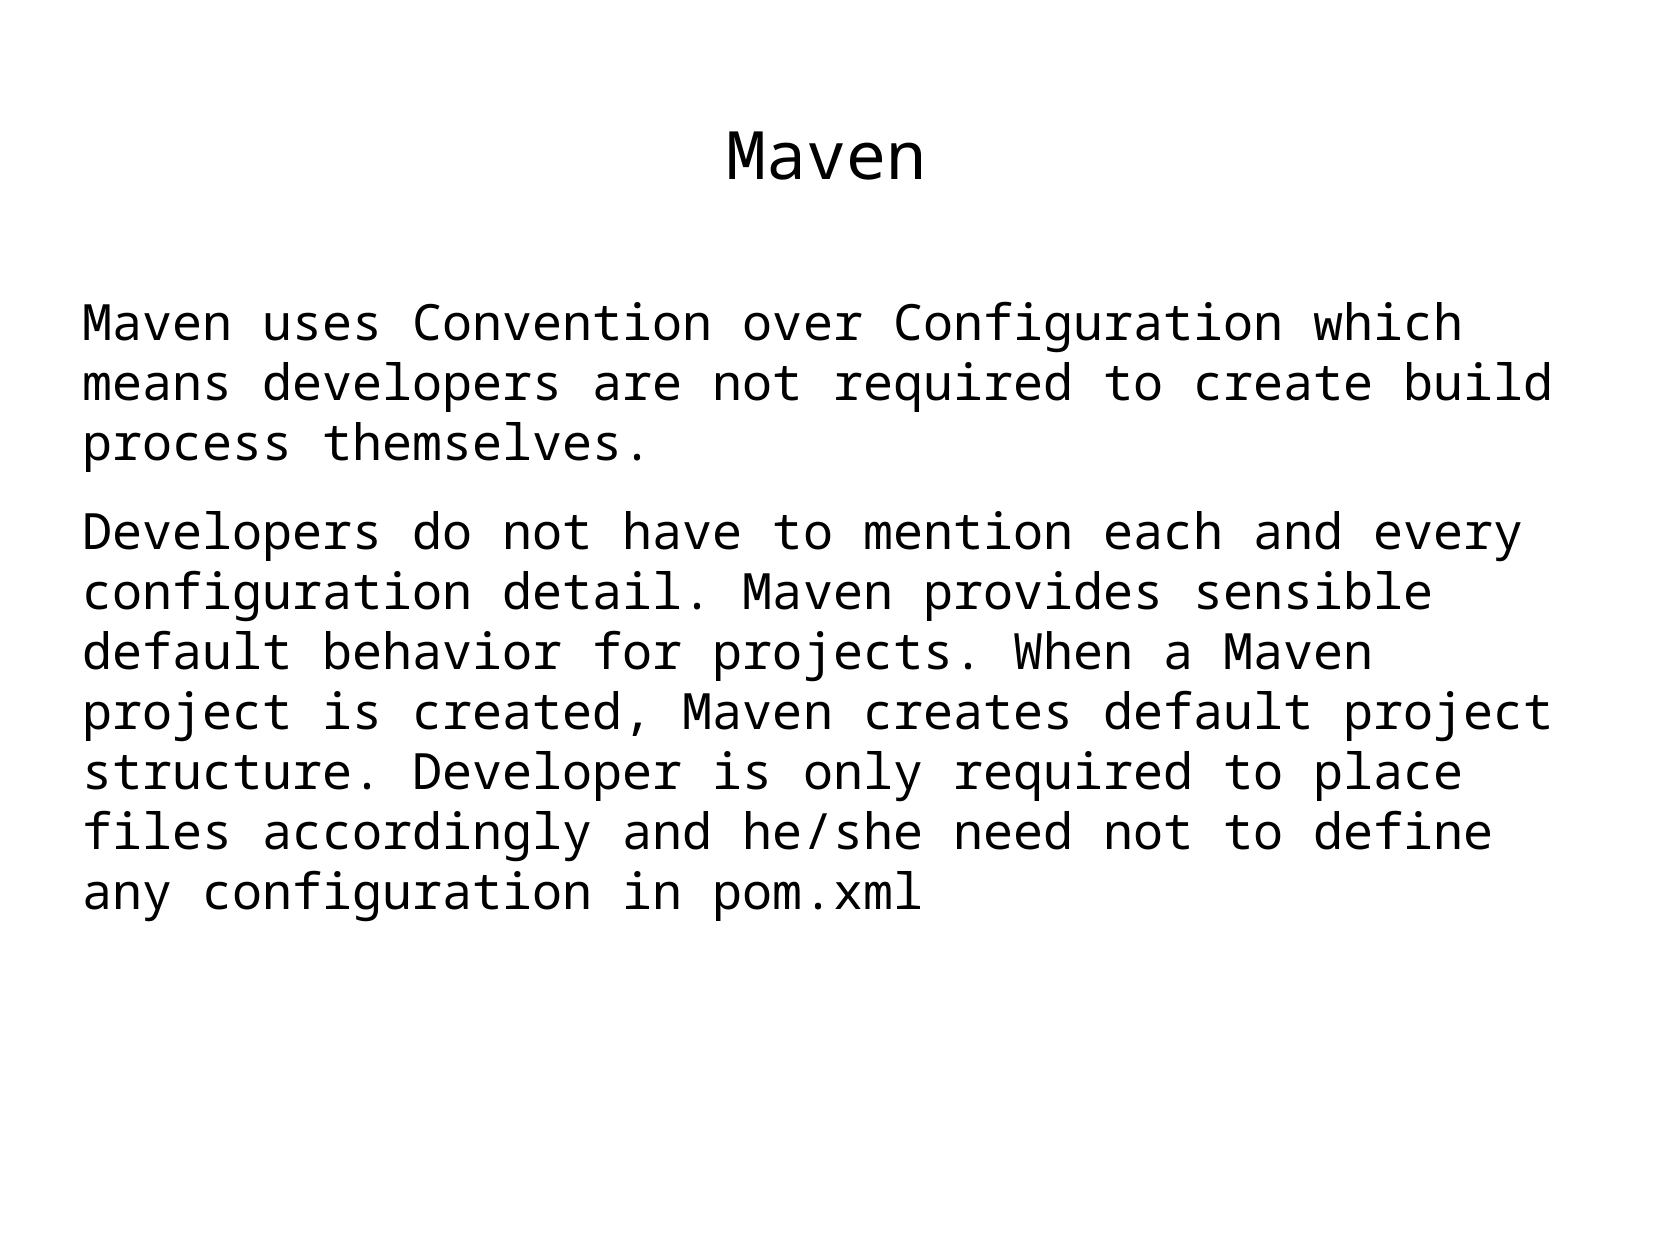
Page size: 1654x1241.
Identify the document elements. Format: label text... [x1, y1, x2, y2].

title Maven [82, 49, 1571, 257]
list Maven uses Convention over Configuration which means developers are not required to create build process themselves. Developers do not have to mention each and every configuration detail. Maven provides sensible default behavior for projects. When a Maven project is created, Maven creates default project structure. Developer is only required to place files accordingly and he/she need not to define any configuration in pom.xml [82, 290, 1571, 1010]
